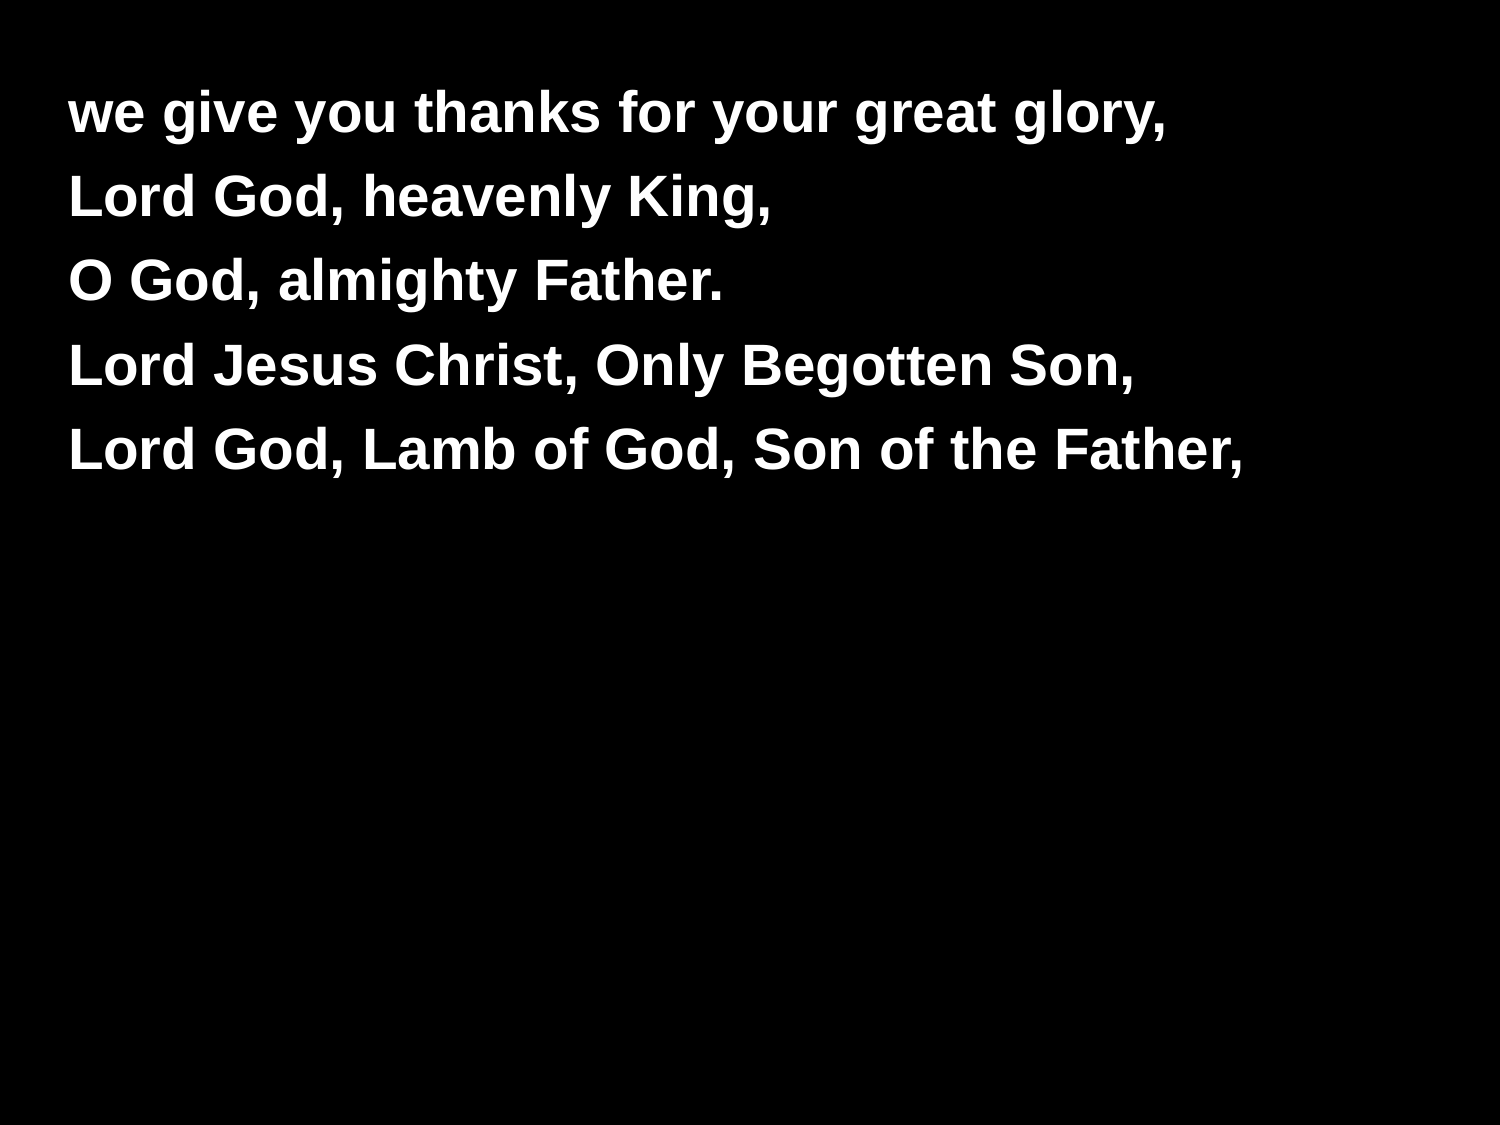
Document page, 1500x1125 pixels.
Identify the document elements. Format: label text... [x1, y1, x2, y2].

list we give you thanks for your great glory, Lord God, heavenly King, O God, almighty Father. Lord Jesus Christ, Only Begotten Son, Lord God, Lamb of God, Son of the Father, [53, 66, 1412, 942]
